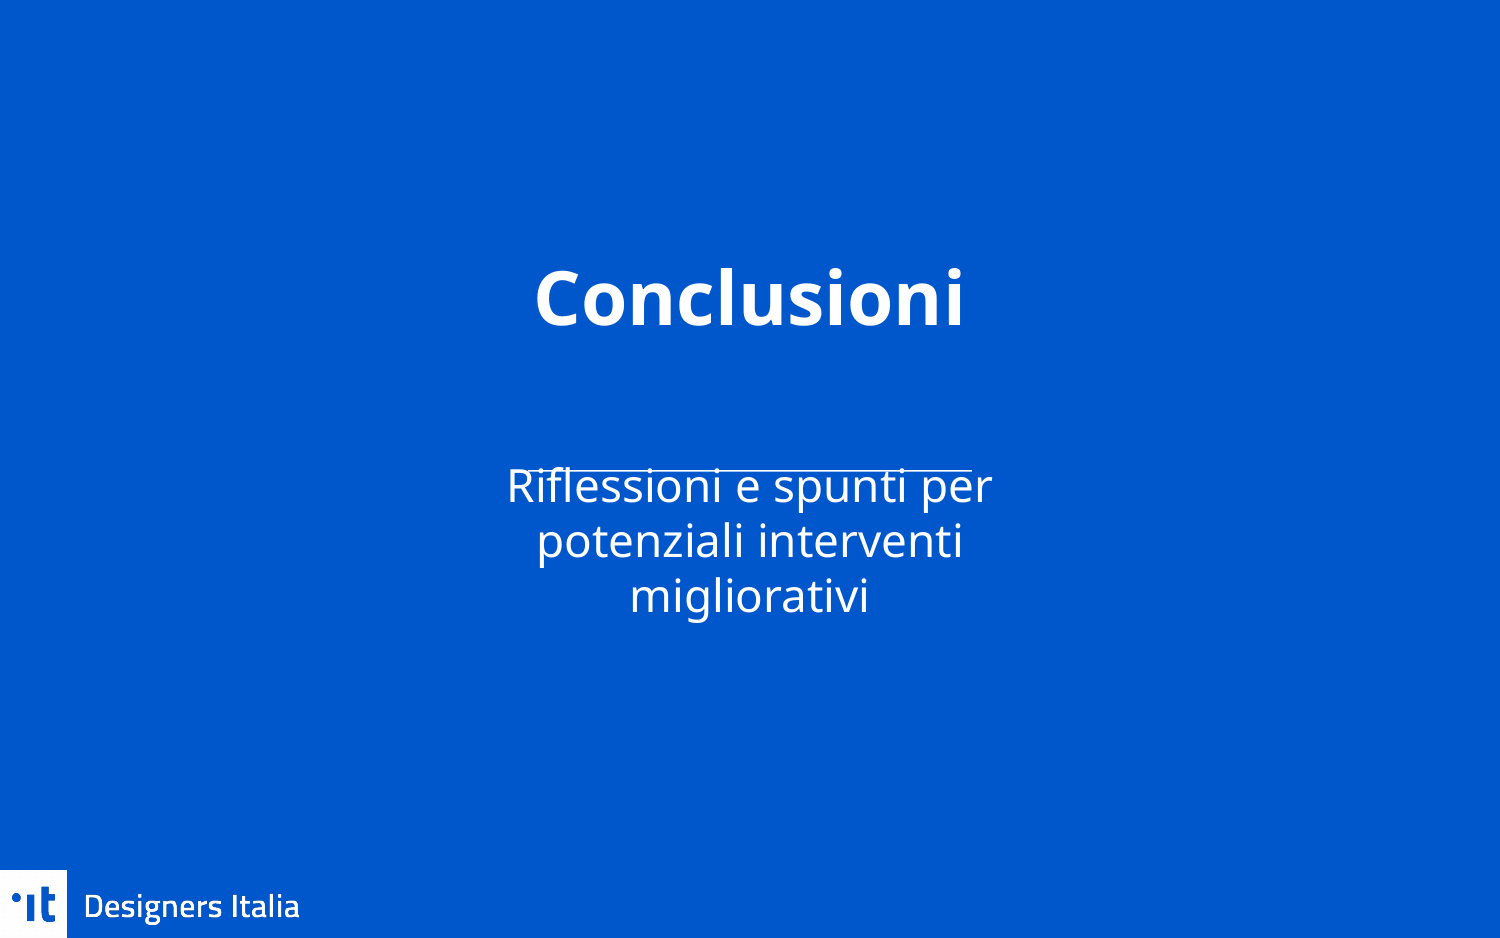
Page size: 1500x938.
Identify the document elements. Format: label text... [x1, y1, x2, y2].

text_box Conclusioni [148, 172, 1351, 418]
picture [0, 870, 317, 938]
text_box Riflessioni e spunti per potenziali interventi migliorativi [401, 513, 1099, 565]
